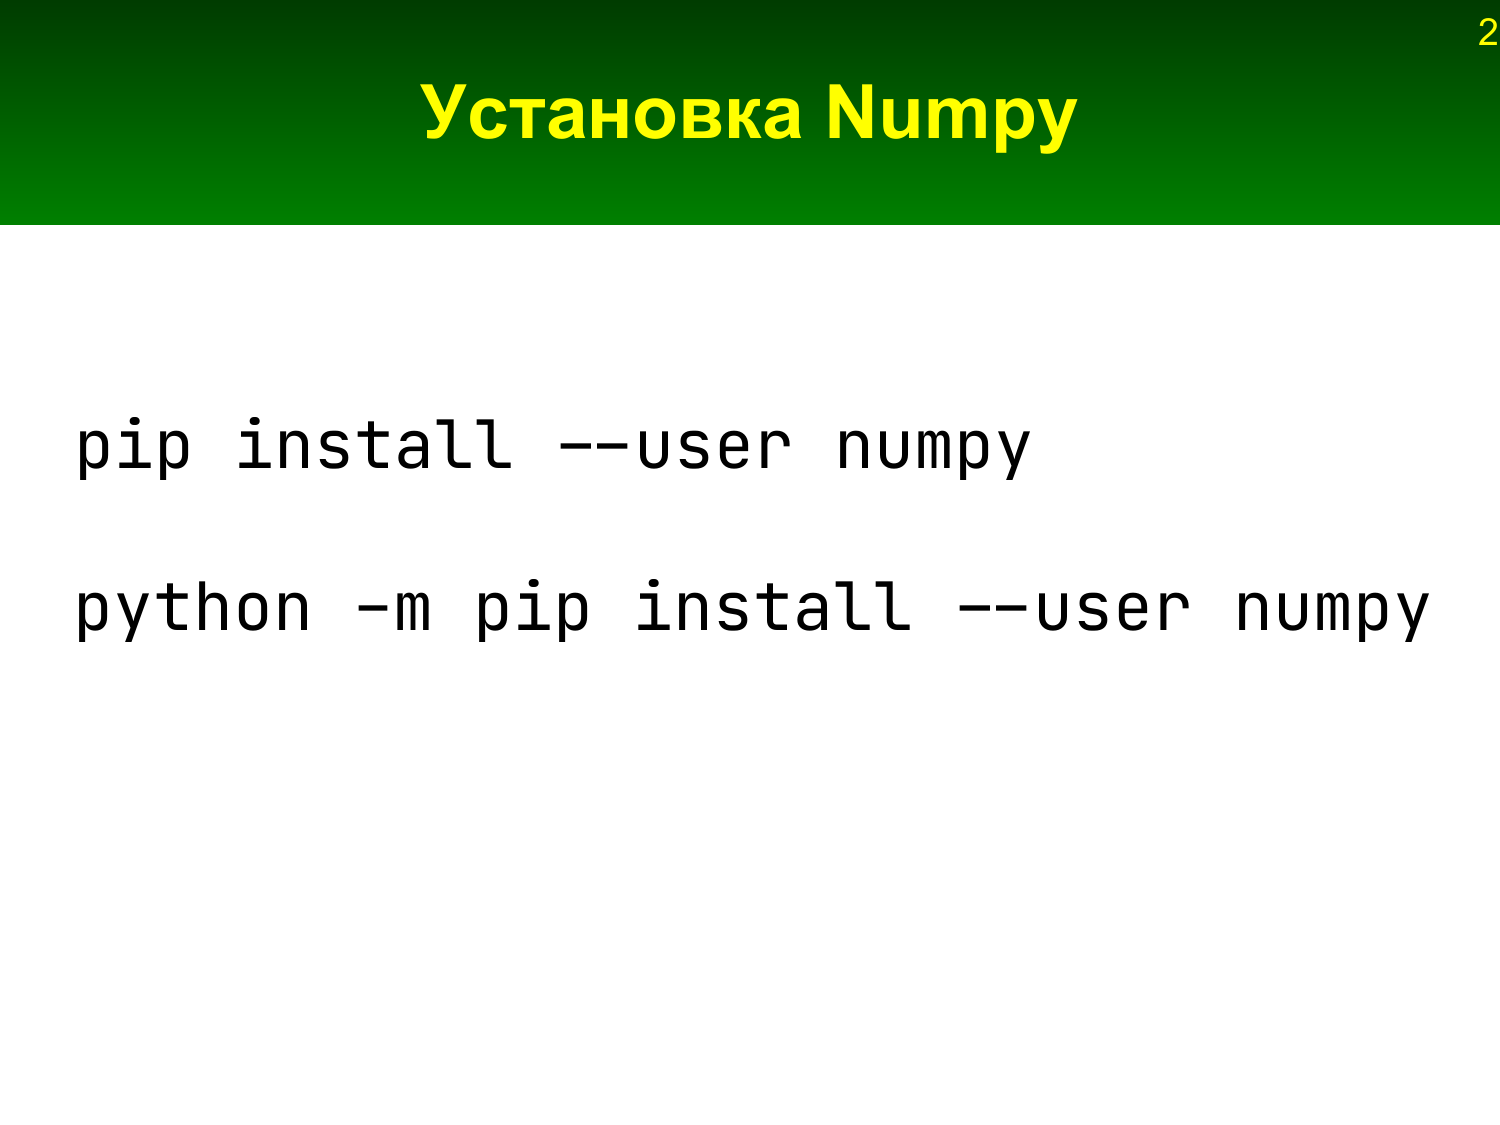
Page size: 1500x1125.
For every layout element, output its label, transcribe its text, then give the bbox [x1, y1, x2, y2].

title Установка Numpy [112, 10, 1388, 207]
text_box pip install --user numpy [74, 394, 1051, 490]
text_box python -m pip install --user numpy [73, 555, 1451, 651]
